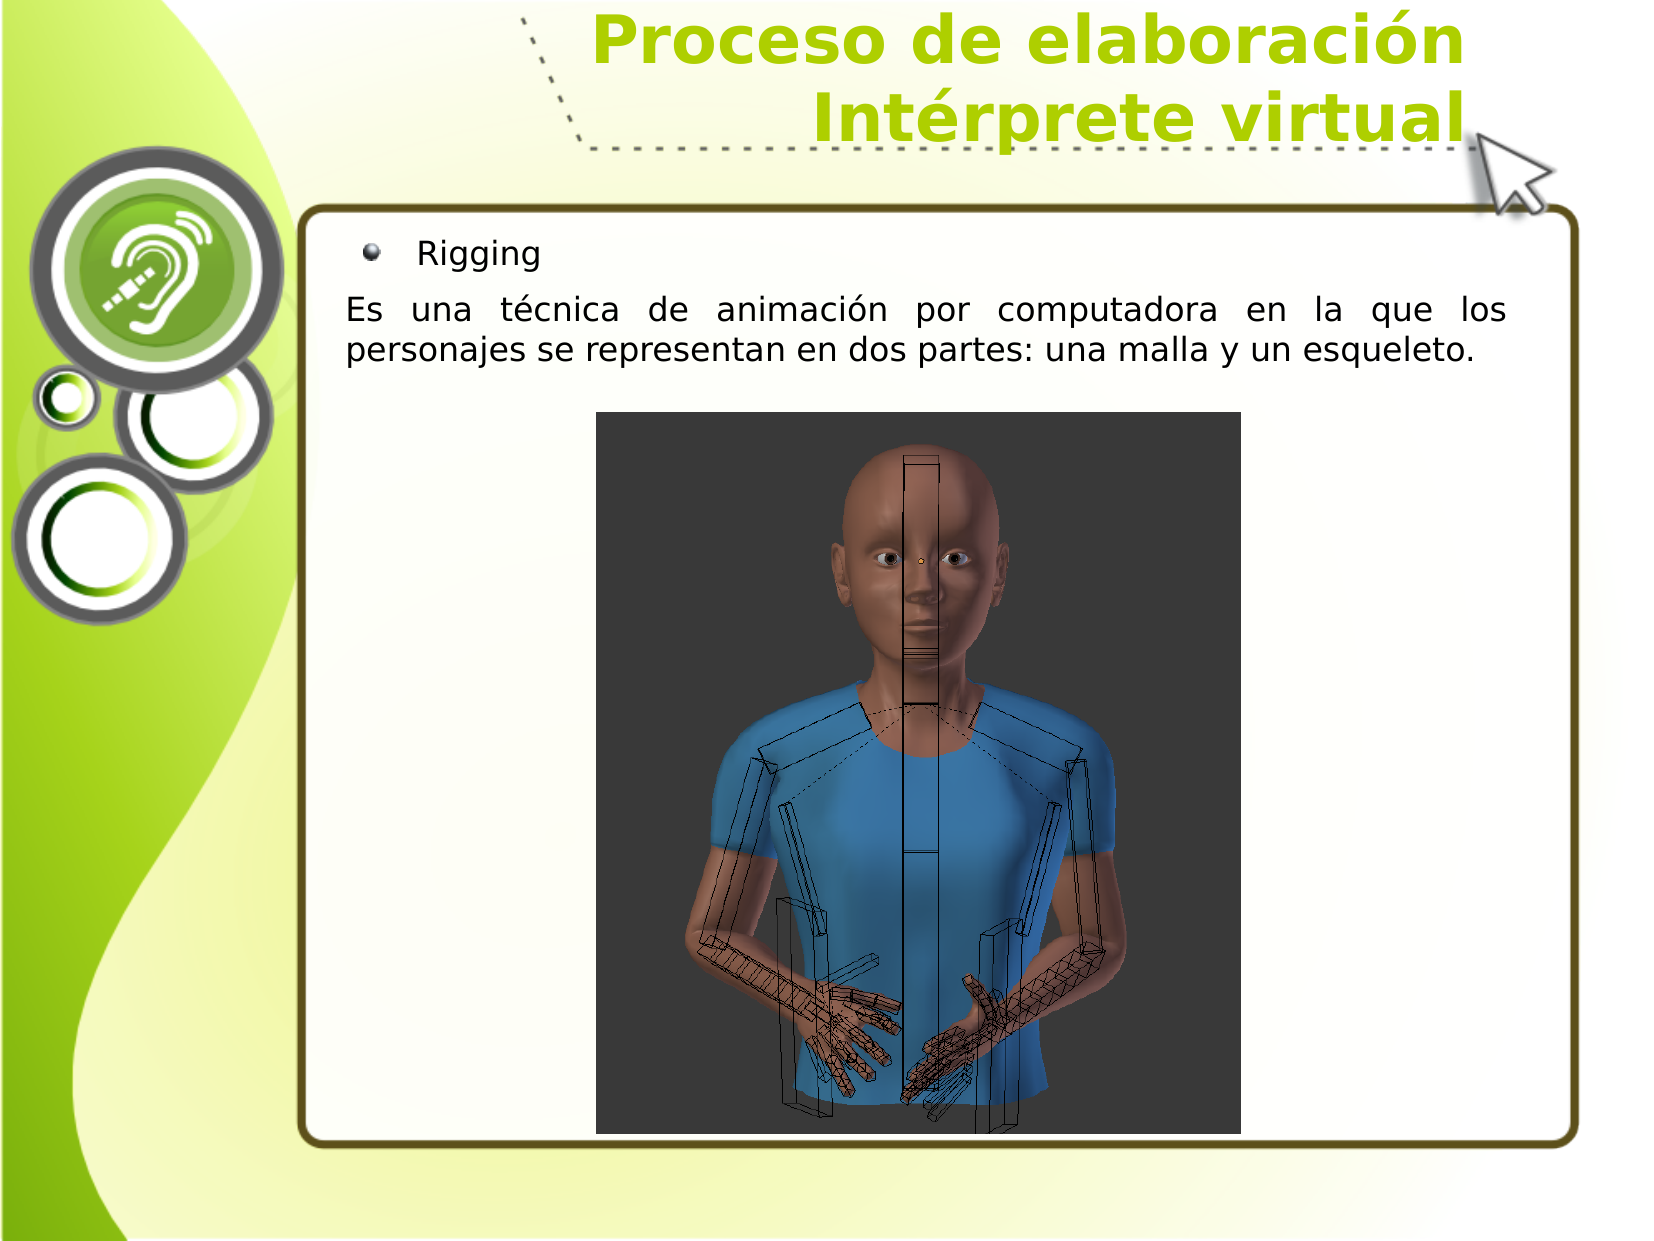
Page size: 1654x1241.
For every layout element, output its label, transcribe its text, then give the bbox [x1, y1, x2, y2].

text_box Rigging Es una técnica de animación por computadora en la que los personajes se representan en dos partes: una malla y un esqueleto. [330, 224, 1524, 438]
text_box Proceso de elaboración Intérprete virtual [561, 0, 1506, 165]
picture [0, 0, 1654, 1241]
